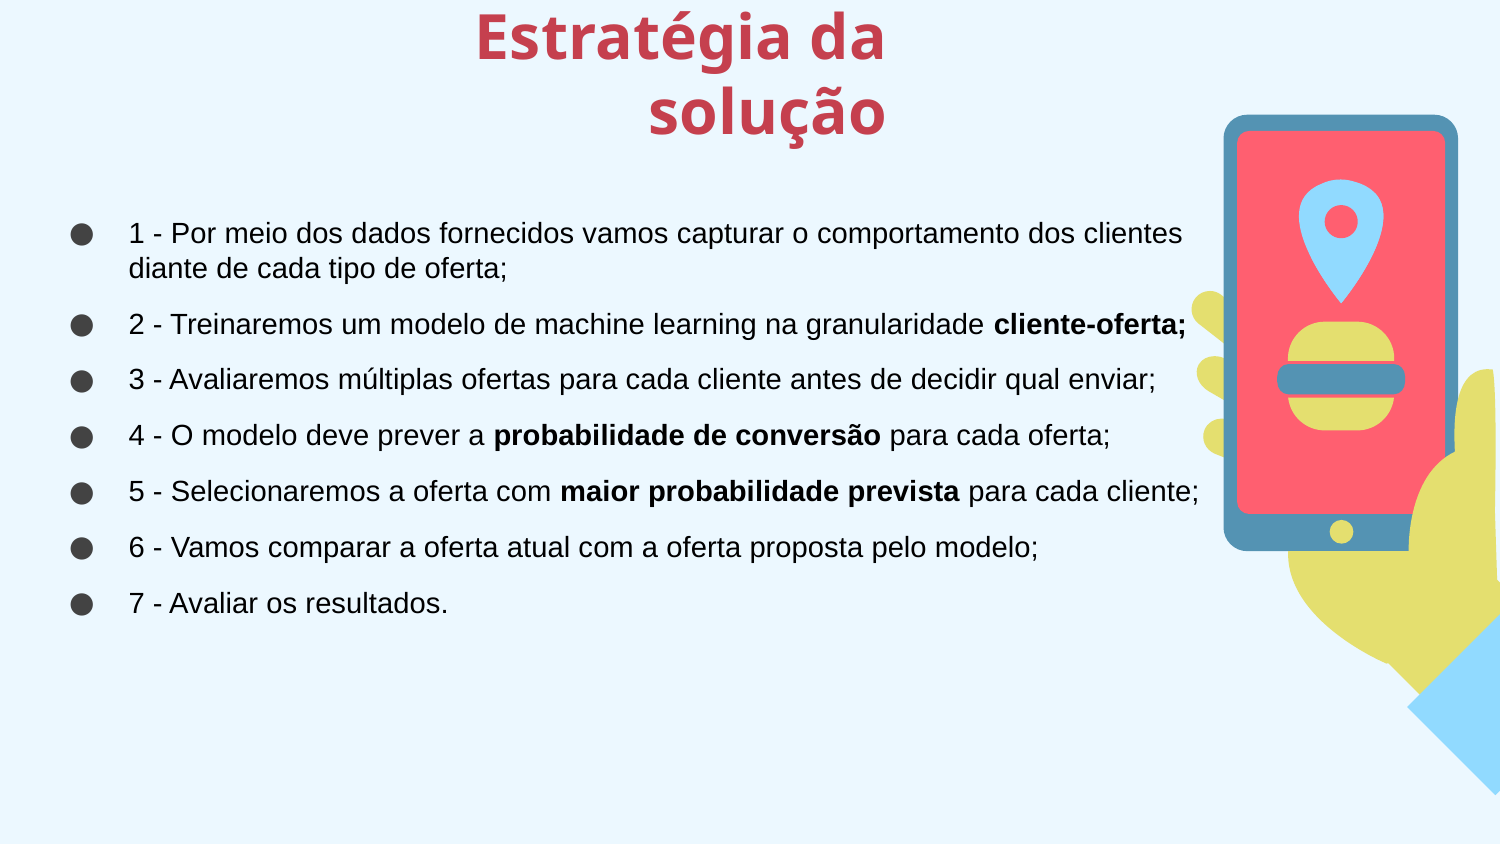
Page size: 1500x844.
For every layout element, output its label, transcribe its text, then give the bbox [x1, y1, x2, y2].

list 1 - Por meio dos dados fornecidos vamos capturar o comportamento dos clientes diante de cada tipo de oferta; 2 - Treinaremos um modelo de machine learning na granularidade cliente-oferta; 3 - Avaliaremos múltiplas ofertas para cada cliente antes de decidir qual enviar; 4 - O modelo deve prever a probabilidade de conversão para cada oferta; 5 - Selecionaremos a oferta com maior probabilidade prevista para cada cliente; 6 - Vamos comparar a oferta atual com a oferta proposta pelo modelo; 7 - Avaliar os resultados. [38, 199, 1225, 827]
title Estratégia da solução [253, 37, 903, 162]
text_box [1223, 114, 1500, 796]
